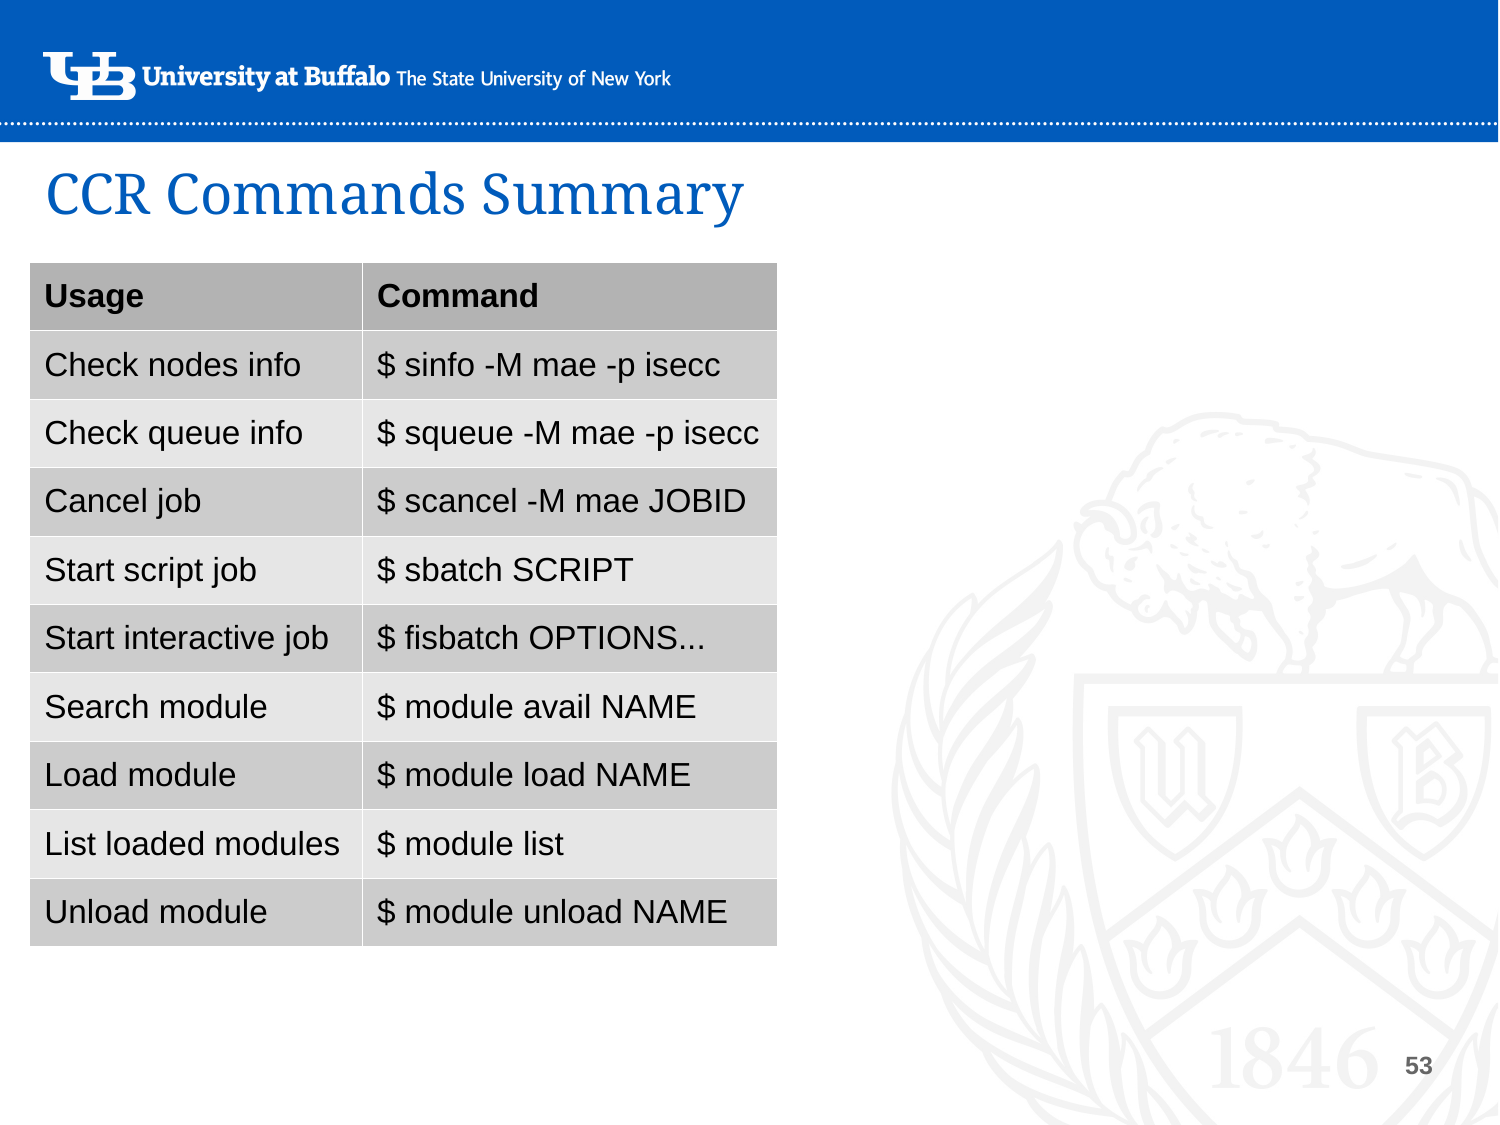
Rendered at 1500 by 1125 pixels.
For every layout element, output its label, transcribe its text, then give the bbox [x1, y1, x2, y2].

table_cell $ module load NAME [363, 742, 777, 809]
table_cell Start script job [30, 537, 362, 604]
table_cell $ module avail NAME [363, 673, 777, 741]
table_cell Search module [30, 673, 362, 741]
table_cell $ fisbatch OPTIONS... [363, 605, 777, 672]
table_cell $ scancel -M mae JOBID [363, 468, 777, 536]
table_cell Load module [30, 742, 362, 809]
table_cell $ sbatch SCRIPT [363, 537, 777, 604]
table_cell $ module list [363, 810, 777, 878]
picture [0, 0, 1499, 1125]
text_box [30, 980, 1426, 1086]
table_cell $ module unload NAME [363, 879, 777, 946]
table_cell Start interactive job [30, 605, 362, 672]
table_cell $ squeue -M mae -p isecc [363, 400, 777, 467]
table_header Usage [30, 263, 362, 330]
title CCR Commands Summary [30, 153, 841, 233]
table_cell $ sinfo -M mae -p isecc [363, 331, 777, 399]
table_cell Check nodes info [30, 331, 362, 399]
table_cell Unload module [30, 879, 362, 946]
table_cell Check queue info [30, 400, 362, 467]
table_cell List loaded modules [30, 810, 362, 878]
table_cell Cancel job [30, 468, 362, 536]
table_header Command [363, 263, 777, 330]
